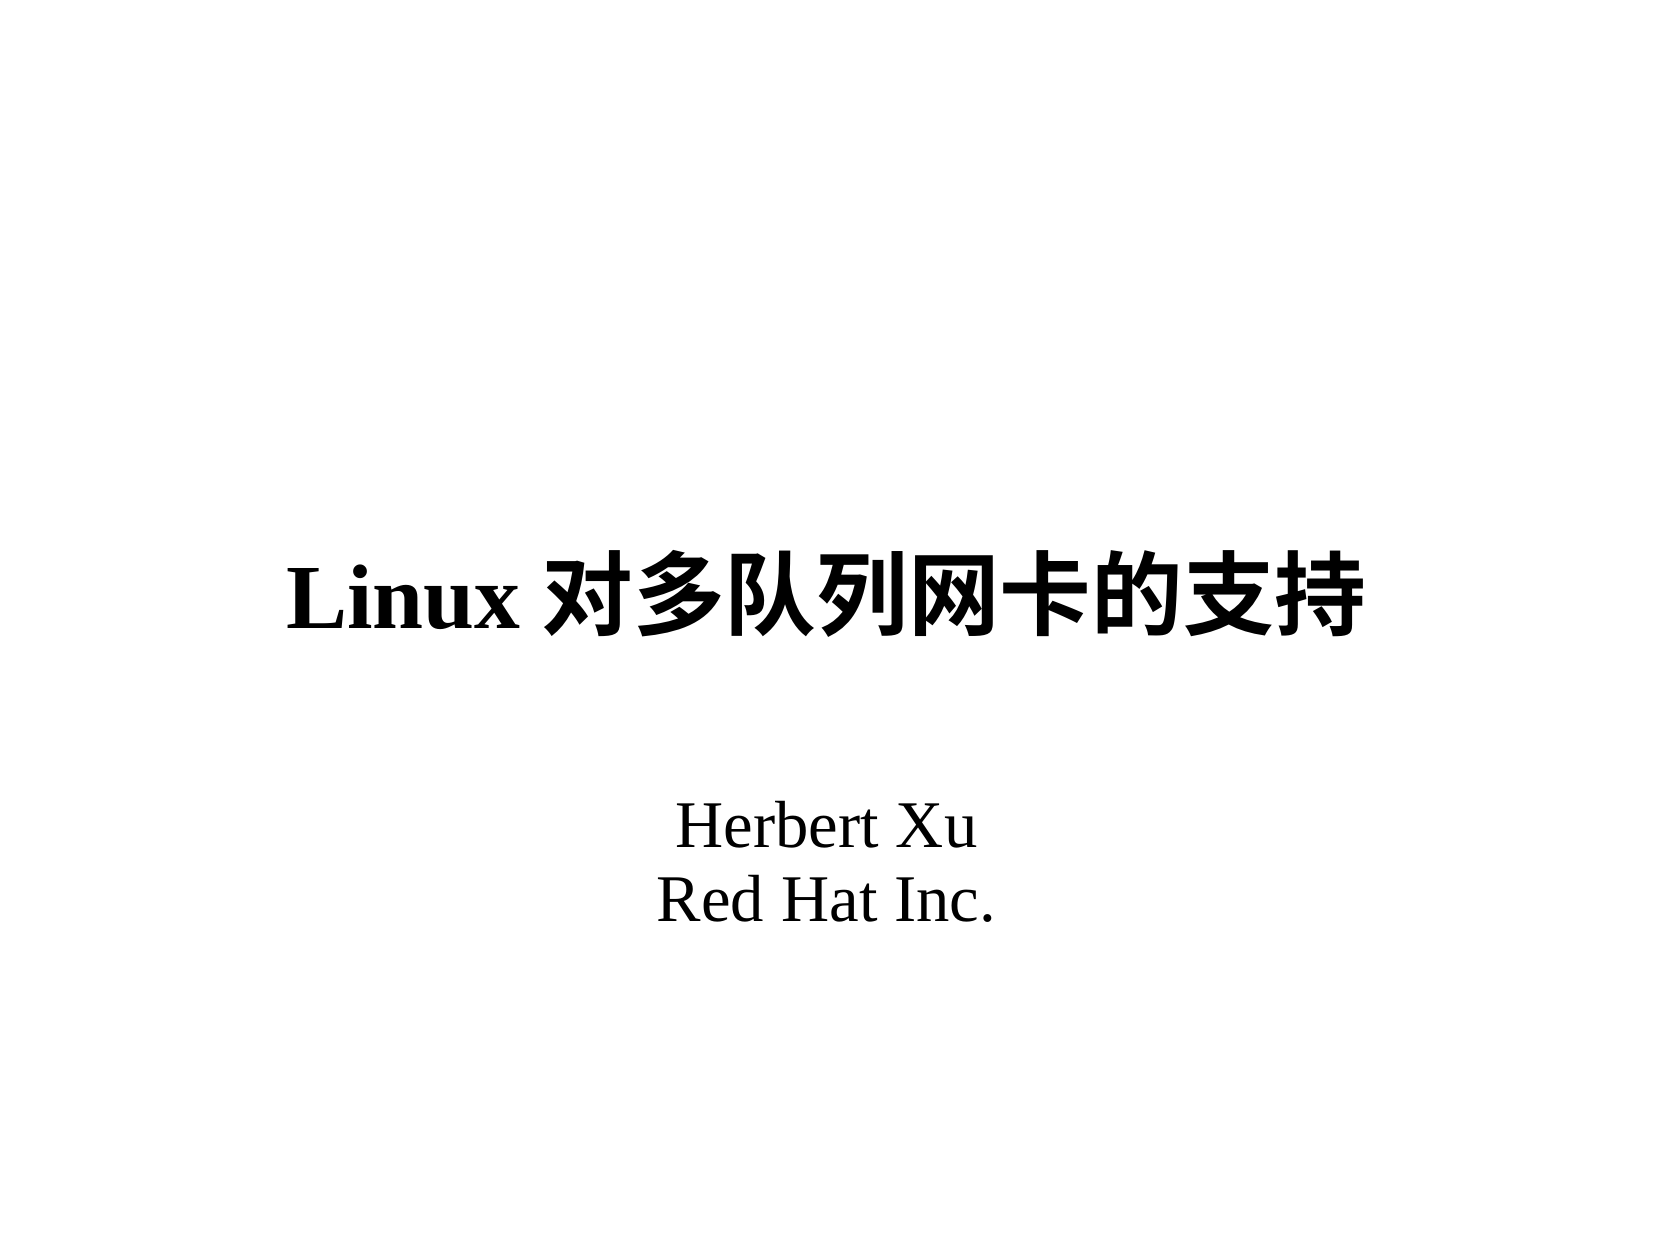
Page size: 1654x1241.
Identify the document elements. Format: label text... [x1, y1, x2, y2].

title Linux对多队列网卡的支持 Herbert Xu Red Hat Inc. [0, 463, 1653, 1051]
